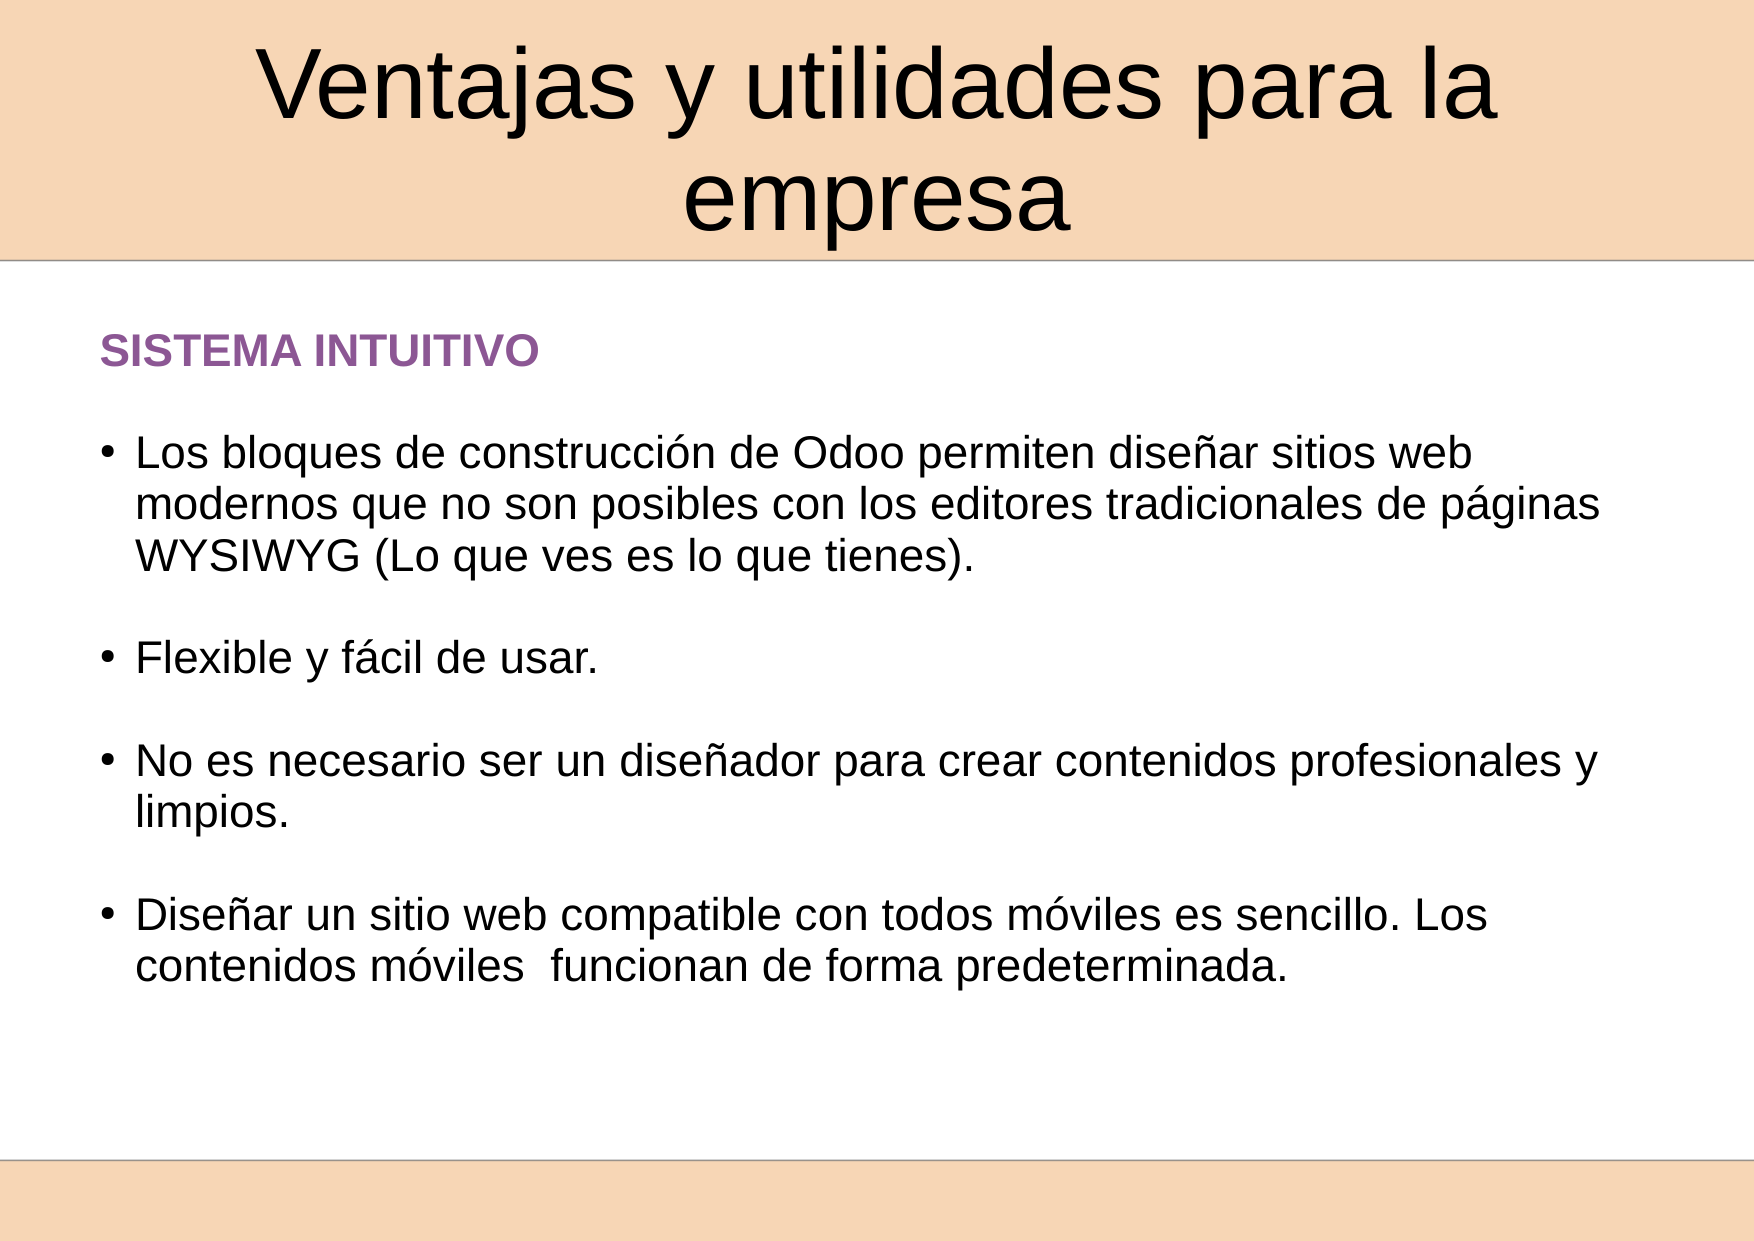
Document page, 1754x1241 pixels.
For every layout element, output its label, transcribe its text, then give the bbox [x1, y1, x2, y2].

picture [0, 0, 1754, 1241]
subtitle SISTEMA INTUITIVO Los bloques de construcción de Odoo permiten diseñar sitios web modernos que no son posibles con los editores tradicionales de páginas WYSIWYG (Lo que ves es lo que tienes). Flexible y fácil de usar. No es necesario ser un diseñador para crear contenidos profesionales y limpios. Diseñar un sitio web compatible con todos móviles es sencillo. Los contenidos móviles funcionan de forma predeterminada. [99, 324, 1654, 1220]
title Ventajas y utilidades para la empresa [87, 28, 1667, 252]
